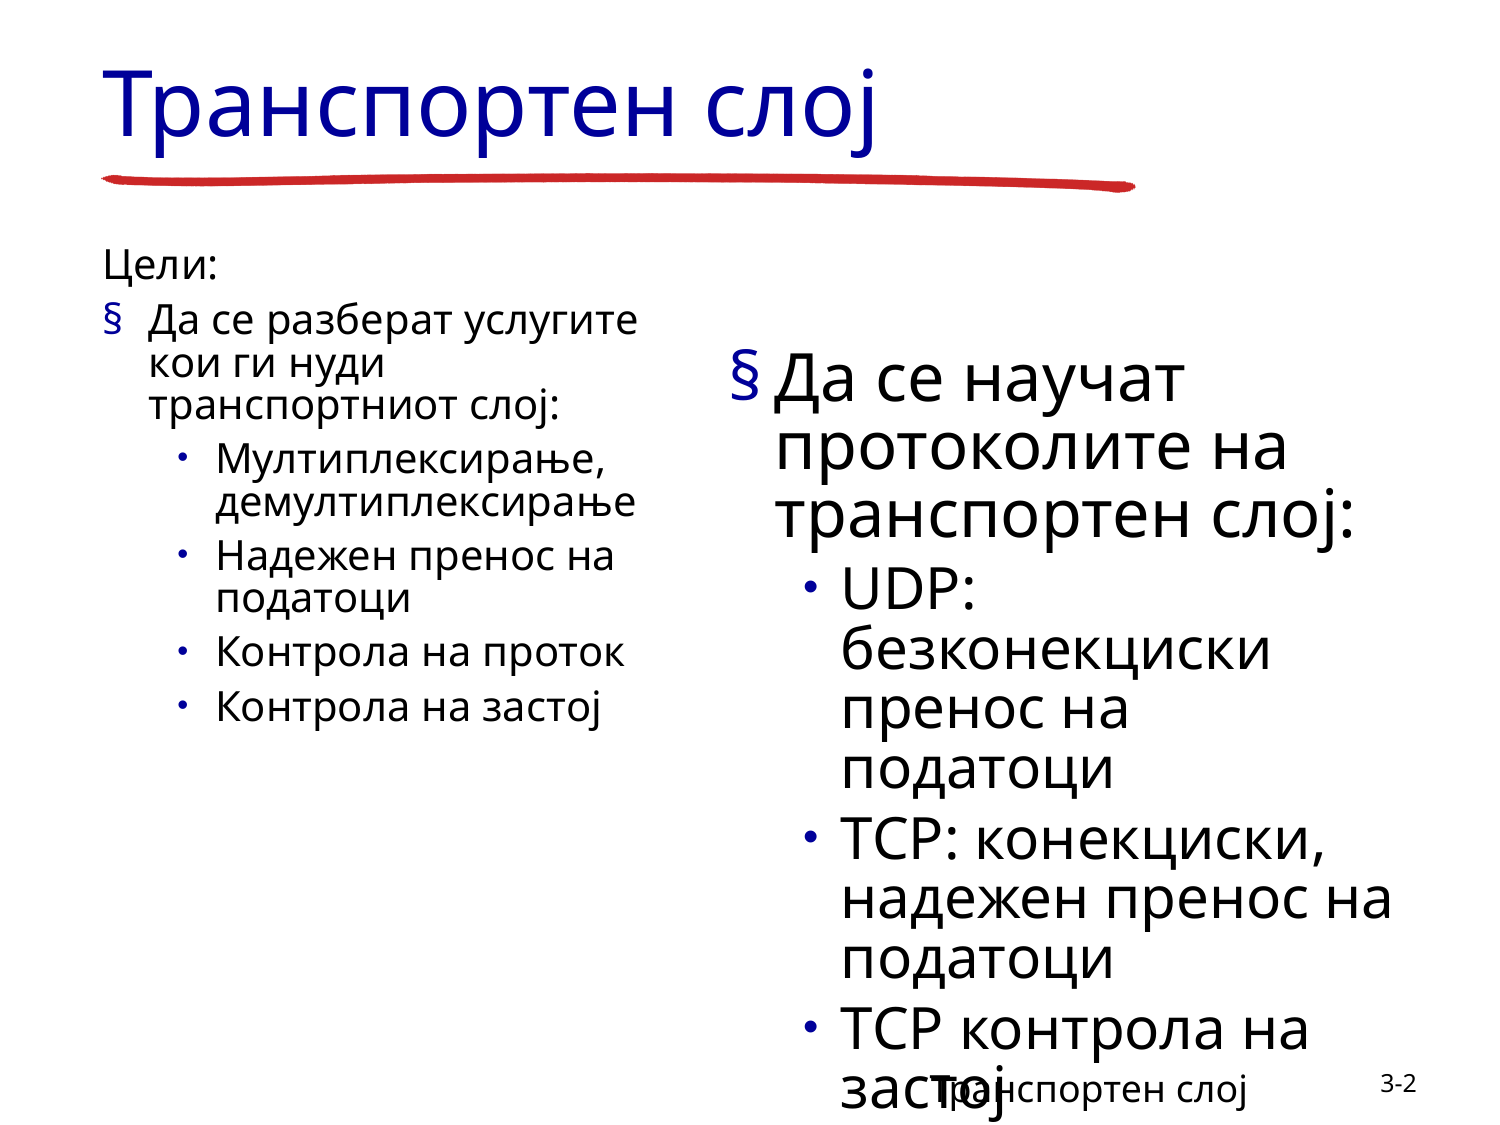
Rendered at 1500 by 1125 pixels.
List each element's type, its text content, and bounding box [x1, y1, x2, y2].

slide_number 3-<number> [1365, 1060, 1477, 1106]
list Да се научат протоколите на транспортен слој: UDP: безконекциски пренос на податоци TCP: конекциски, надежен пренос на податоци TCP контрола на застој [713, 246, 1414, 1009]
title Транспортен слој [87, 37, 1363, 225]
list Цели: Да се разберат услугите кои ги нуди транспортниот слој: Мултиплексирање, демултиплексирање Надежен пренос на податоци Контрола на проток Контрола на застој [87, 237, 675, 1001]
footer Транспортен слој [914, 1057, 1390, 1105]
